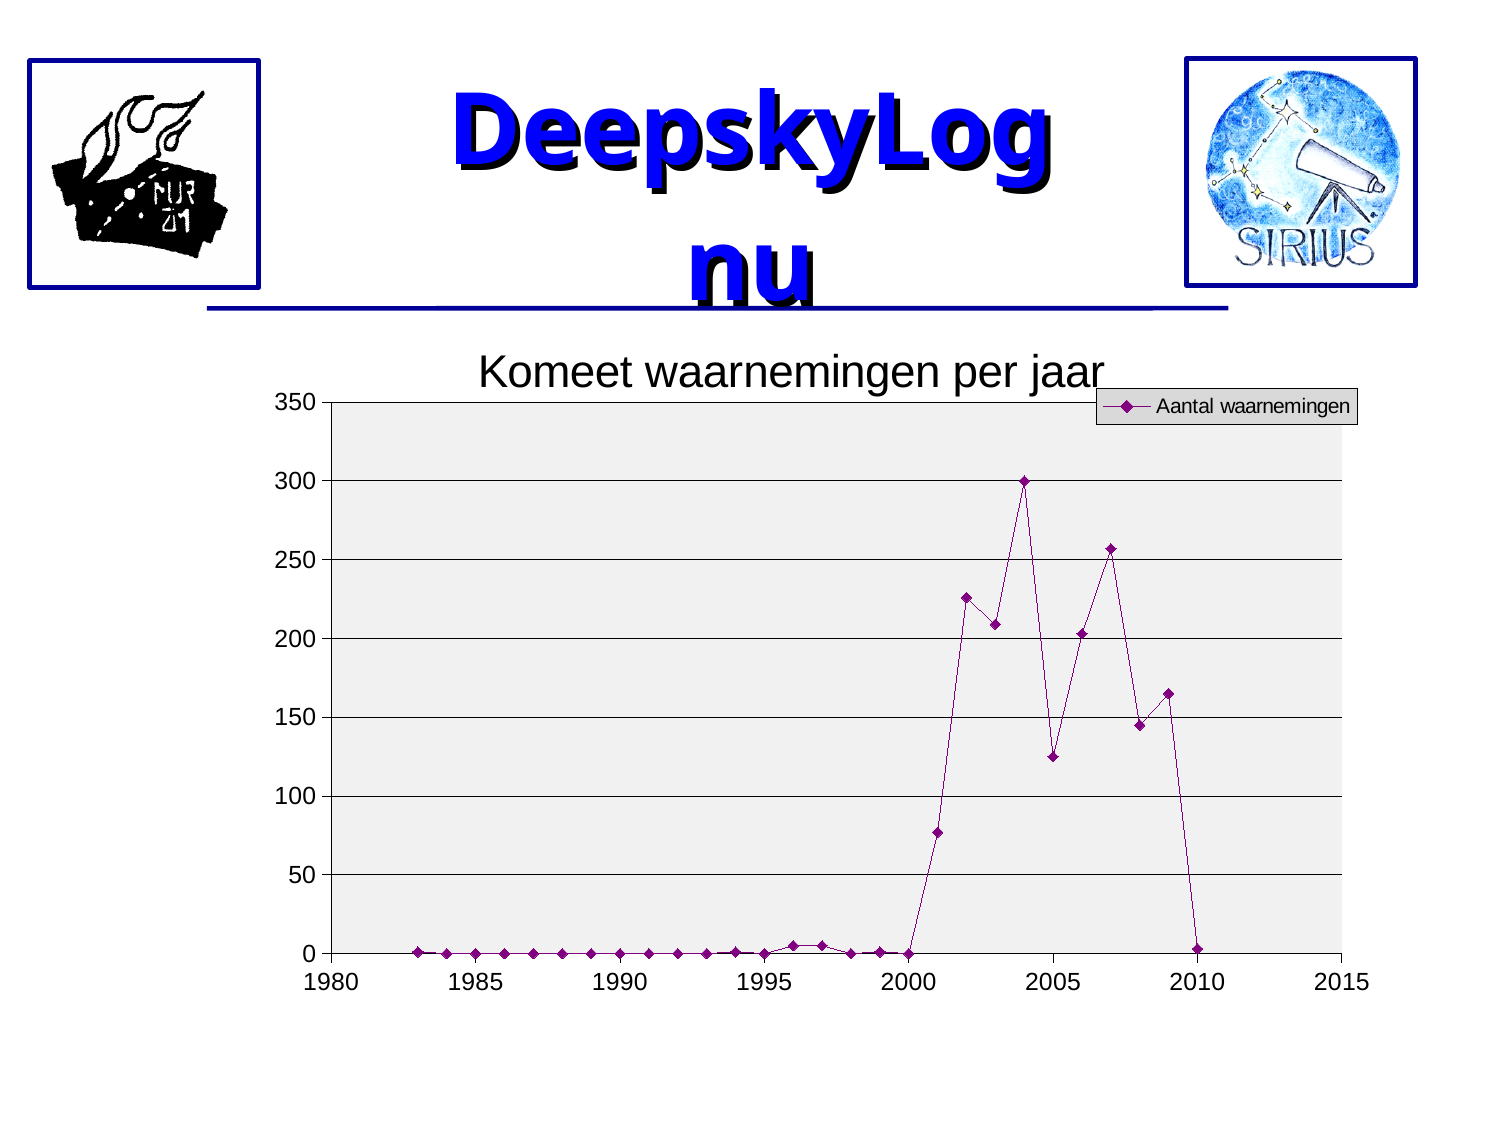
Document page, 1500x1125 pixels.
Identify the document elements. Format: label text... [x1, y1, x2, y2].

picture [1326, 63, 1411, 281]
title DeepskyLog nu [175, 54, 1326, 318]
chart [0, 318, 1500, 1034]
picture [32, 63, 175, 284]
